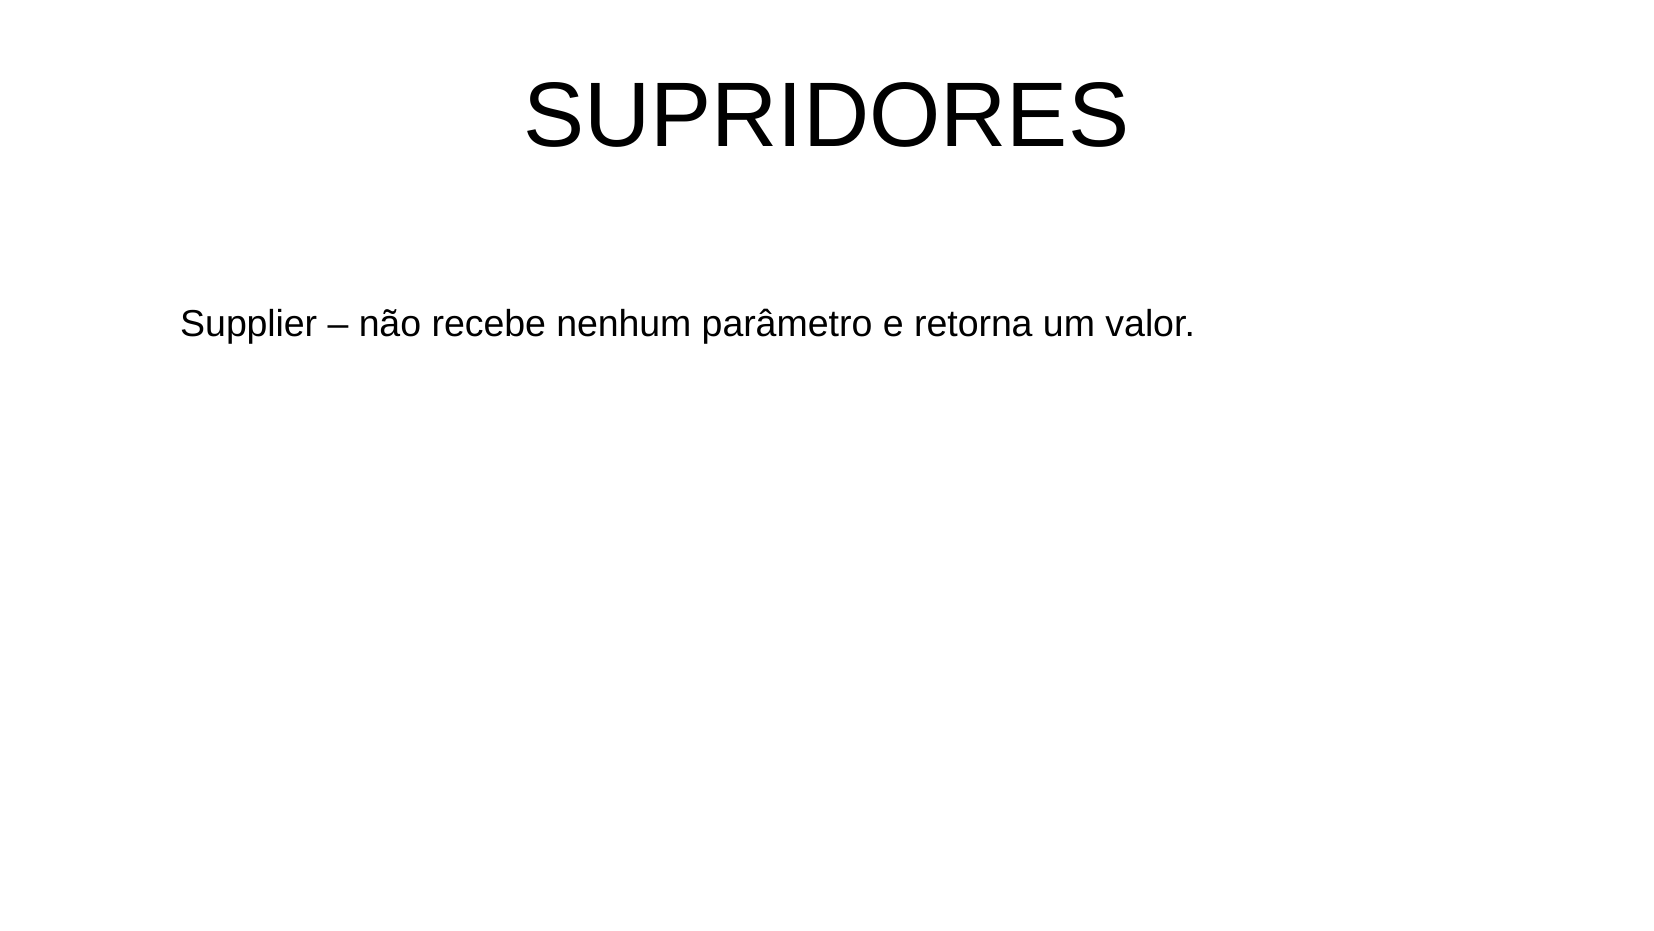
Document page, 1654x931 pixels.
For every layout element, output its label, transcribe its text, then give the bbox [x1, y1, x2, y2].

text_box Supplier – não recebe nenhum parâmetro e retorna um valor. [165, 295, 1210, 395]
title SUPRIDORES [82, 37, 1571, 193]
